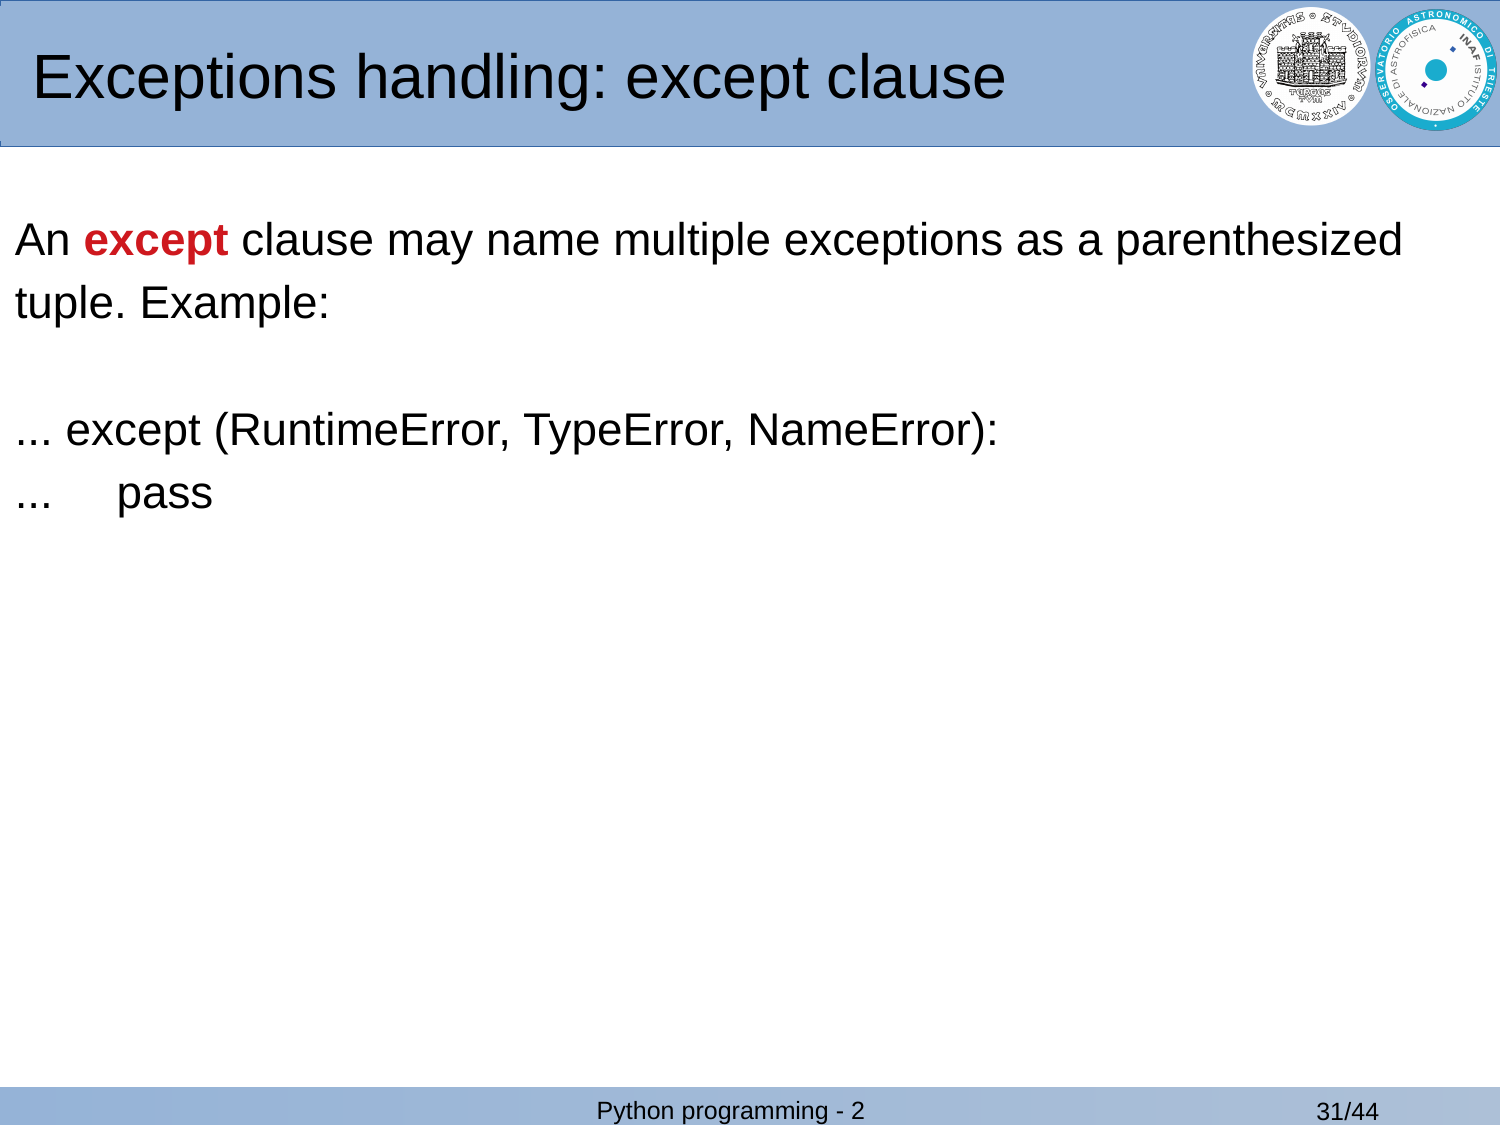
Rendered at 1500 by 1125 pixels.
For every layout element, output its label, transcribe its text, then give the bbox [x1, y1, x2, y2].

picture [1253, 0, 1500, 143]
text_box Exceptions handling: except clause [0, 5, 1253, 141]
list An except clause may name multiple exceptions as a parenthesized tuple. Example: ... except (RuntimeError, TypeError, NameError): ... pass [0, 143, 1500, 1000]
